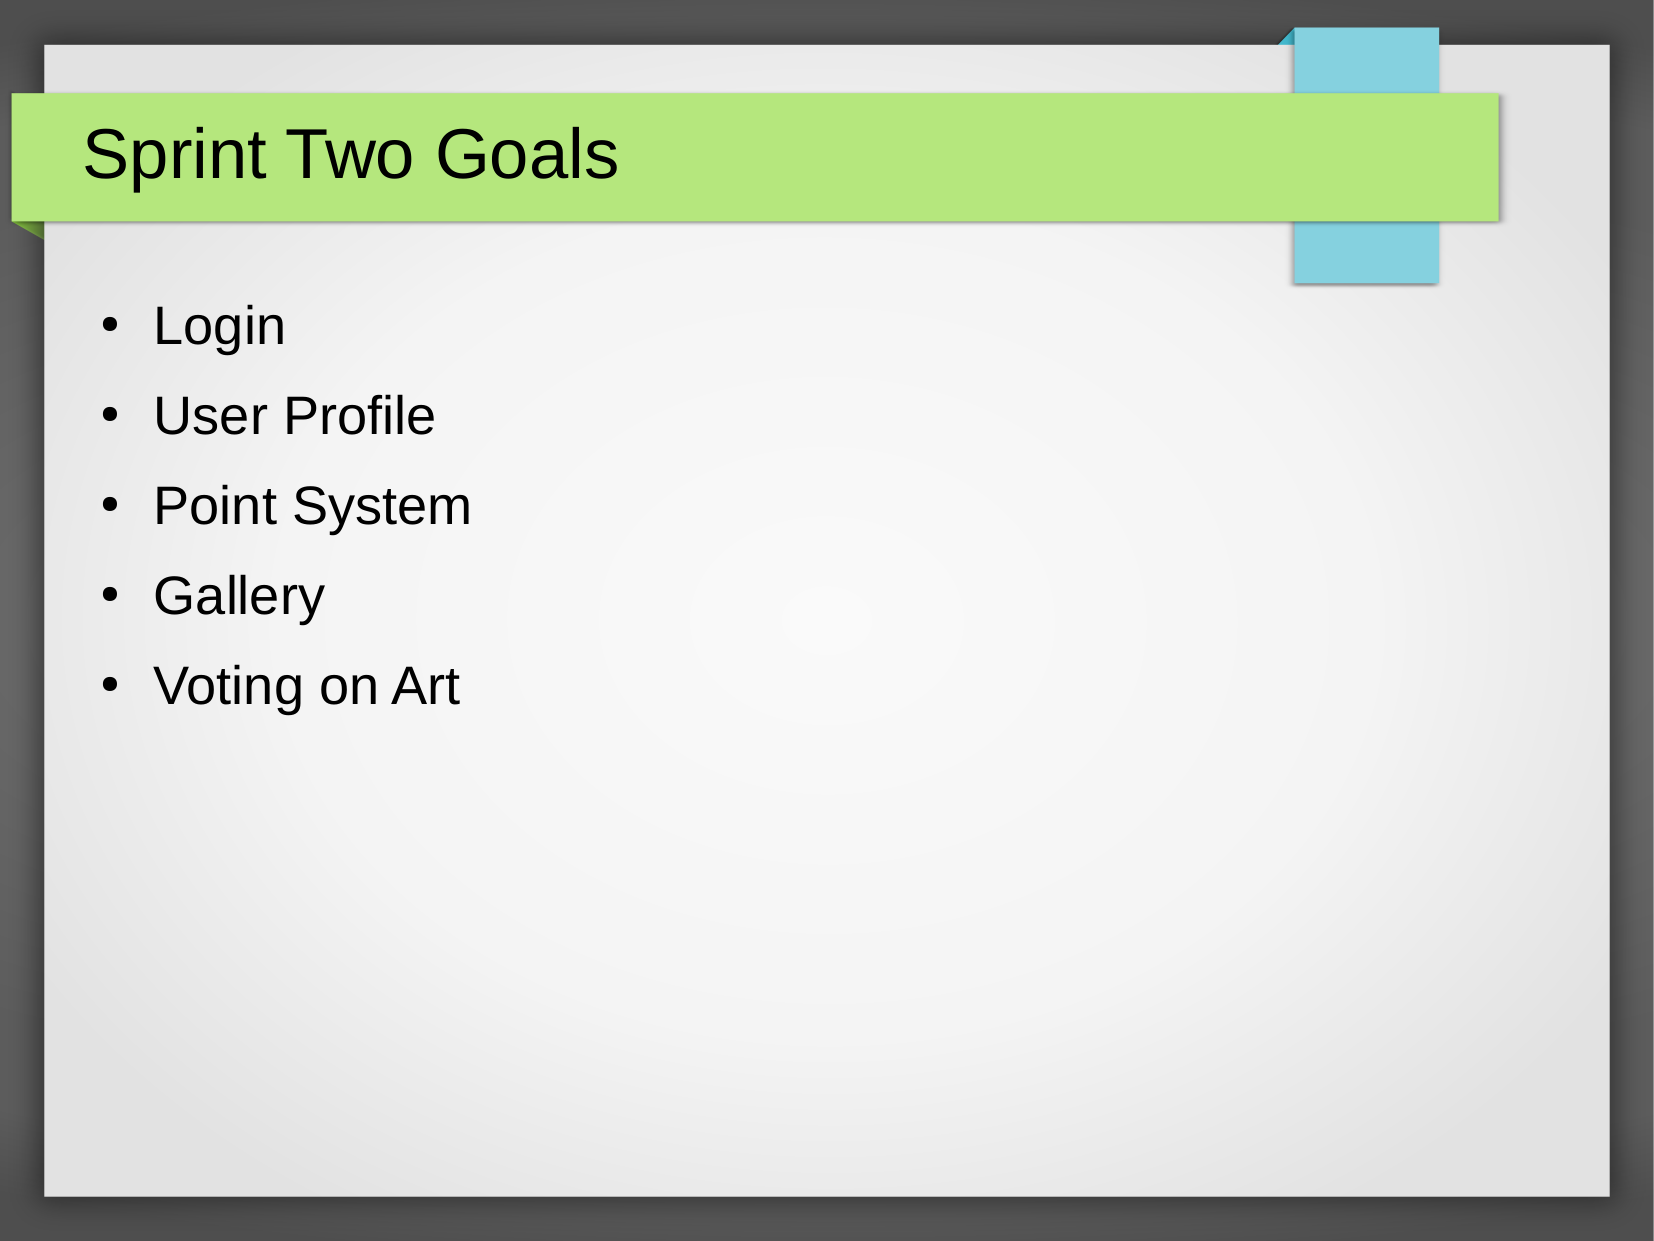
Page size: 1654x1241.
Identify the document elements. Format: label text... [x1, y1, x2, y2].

list Login User Profile Point System Gallery Voting on Art [82, 295, 1571, 1015]
title Sprint Two Goals [82, 94, 1264, 213]
picture [0, 0, 1654, 1241]
